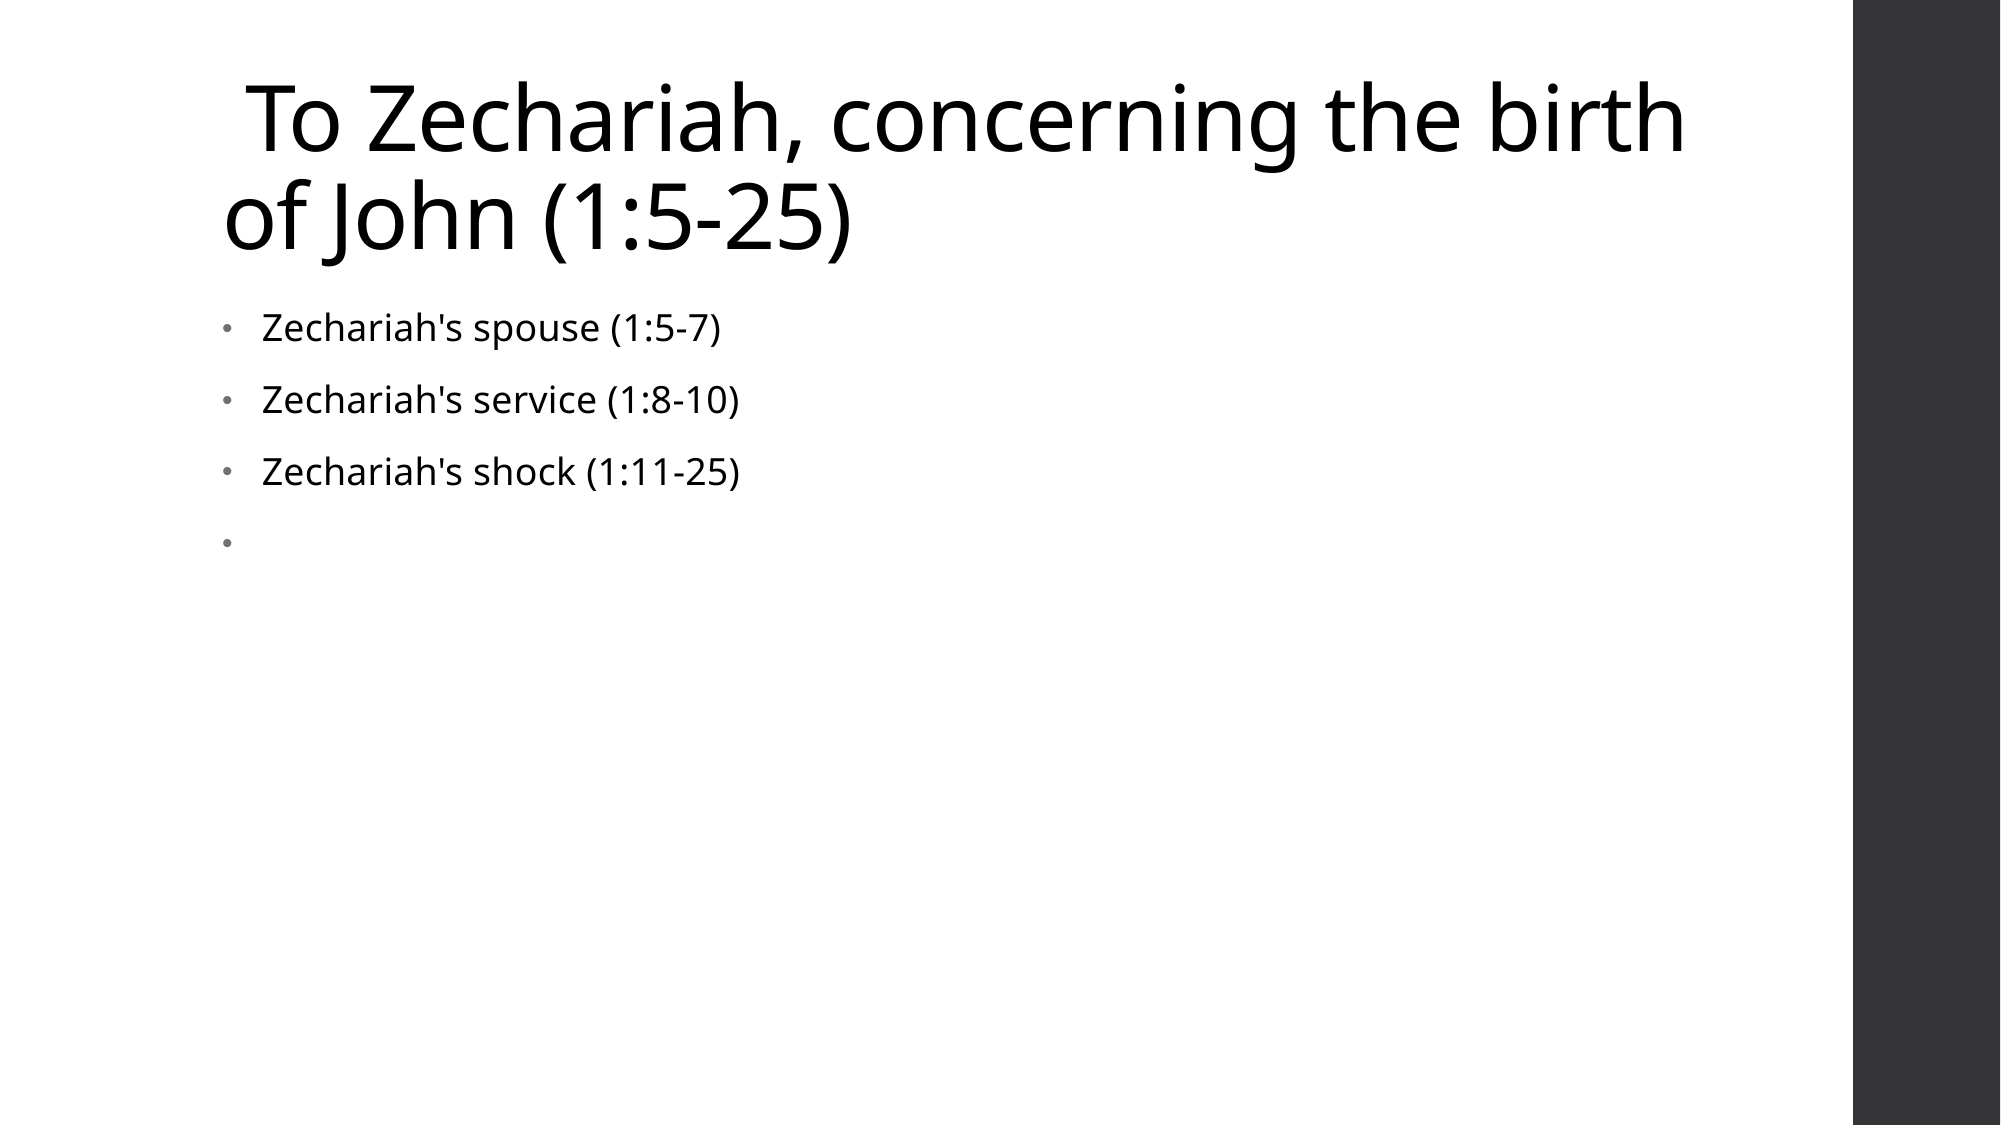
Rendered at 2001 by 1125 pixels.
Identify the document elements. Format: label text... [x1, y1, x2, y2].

list Zechariah's spouse (1:5-7) Zechariah's service (1:8-10) Zechariah's shock (1:11-25) [206, 299, 1617, 1014]
title To Zechariah, concerning the birth of John (1:5-25) [206, 60, 1797, 278]
